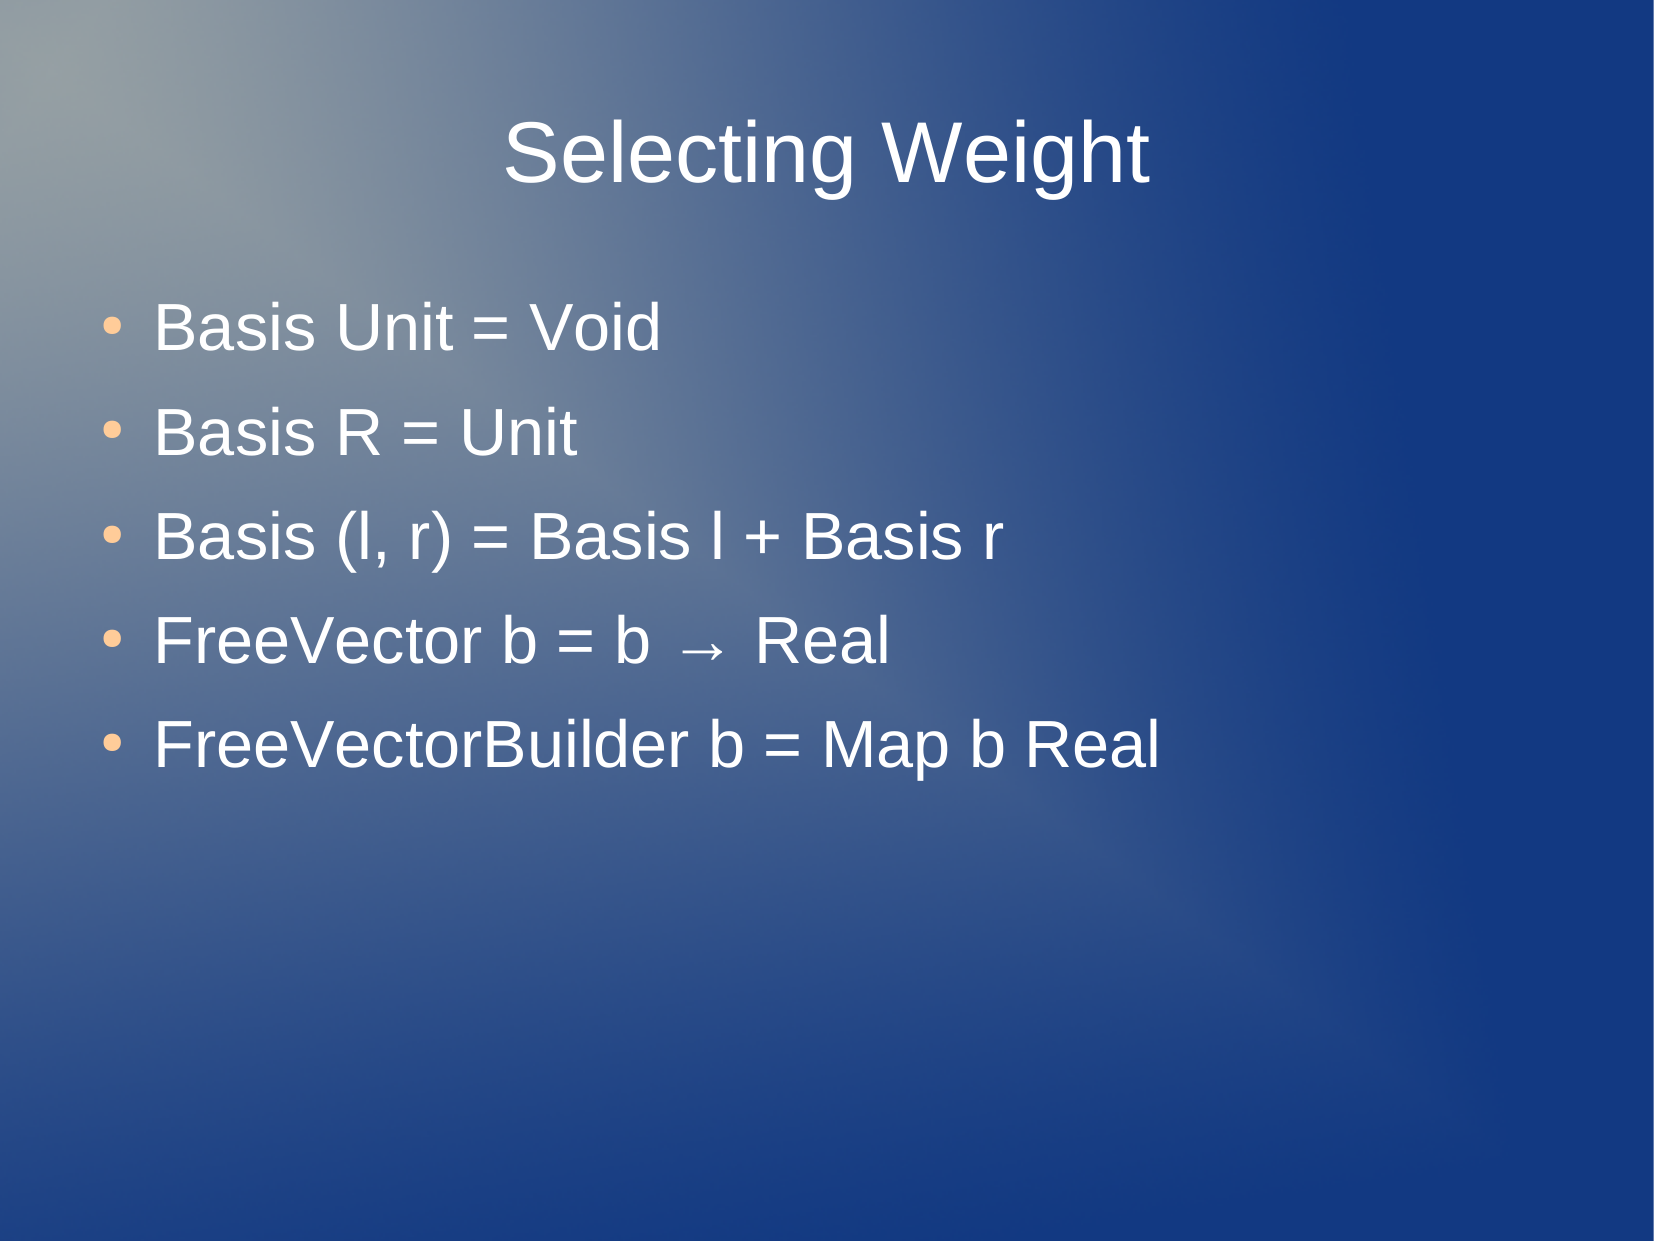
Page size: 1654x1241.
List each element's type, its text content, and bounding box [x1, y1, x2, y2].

title Selecting Weight [82, 49, 1571, 257]
picture [0, 0, 1654, 1241]
list Basis Unit = Void Basis R = Unit Basis (l, r) = Basis l + Basis r FreeVector b = b → Real FreeVectorBuilder b = Map b Real [82, 290, 1571, 1109]
